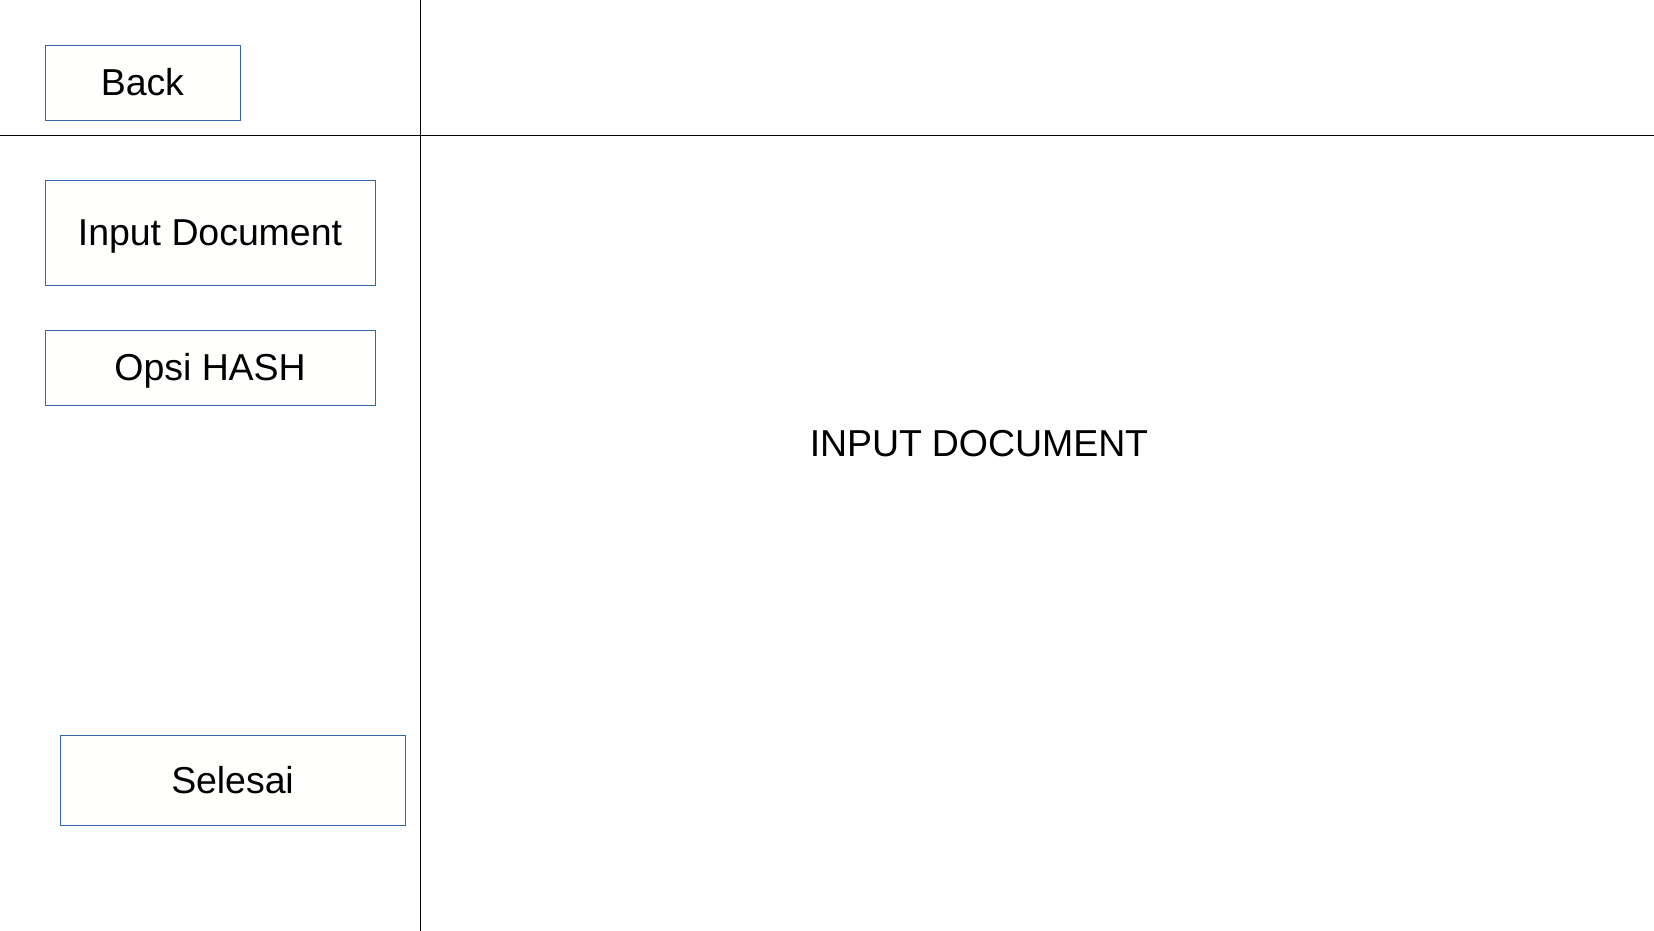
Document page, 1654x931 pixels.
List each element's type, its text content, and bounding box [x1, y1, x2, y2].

text_box Selesai [60, 735, 406, 826]
text_box Opsi HASH [45, 330, 376, 406]
text_box Input Document [45, 180, 376, 286]
text_box Back [45, 45, 241, 121]
text_box INPUT DOCUMENT [795, 414, 1276, 466]
